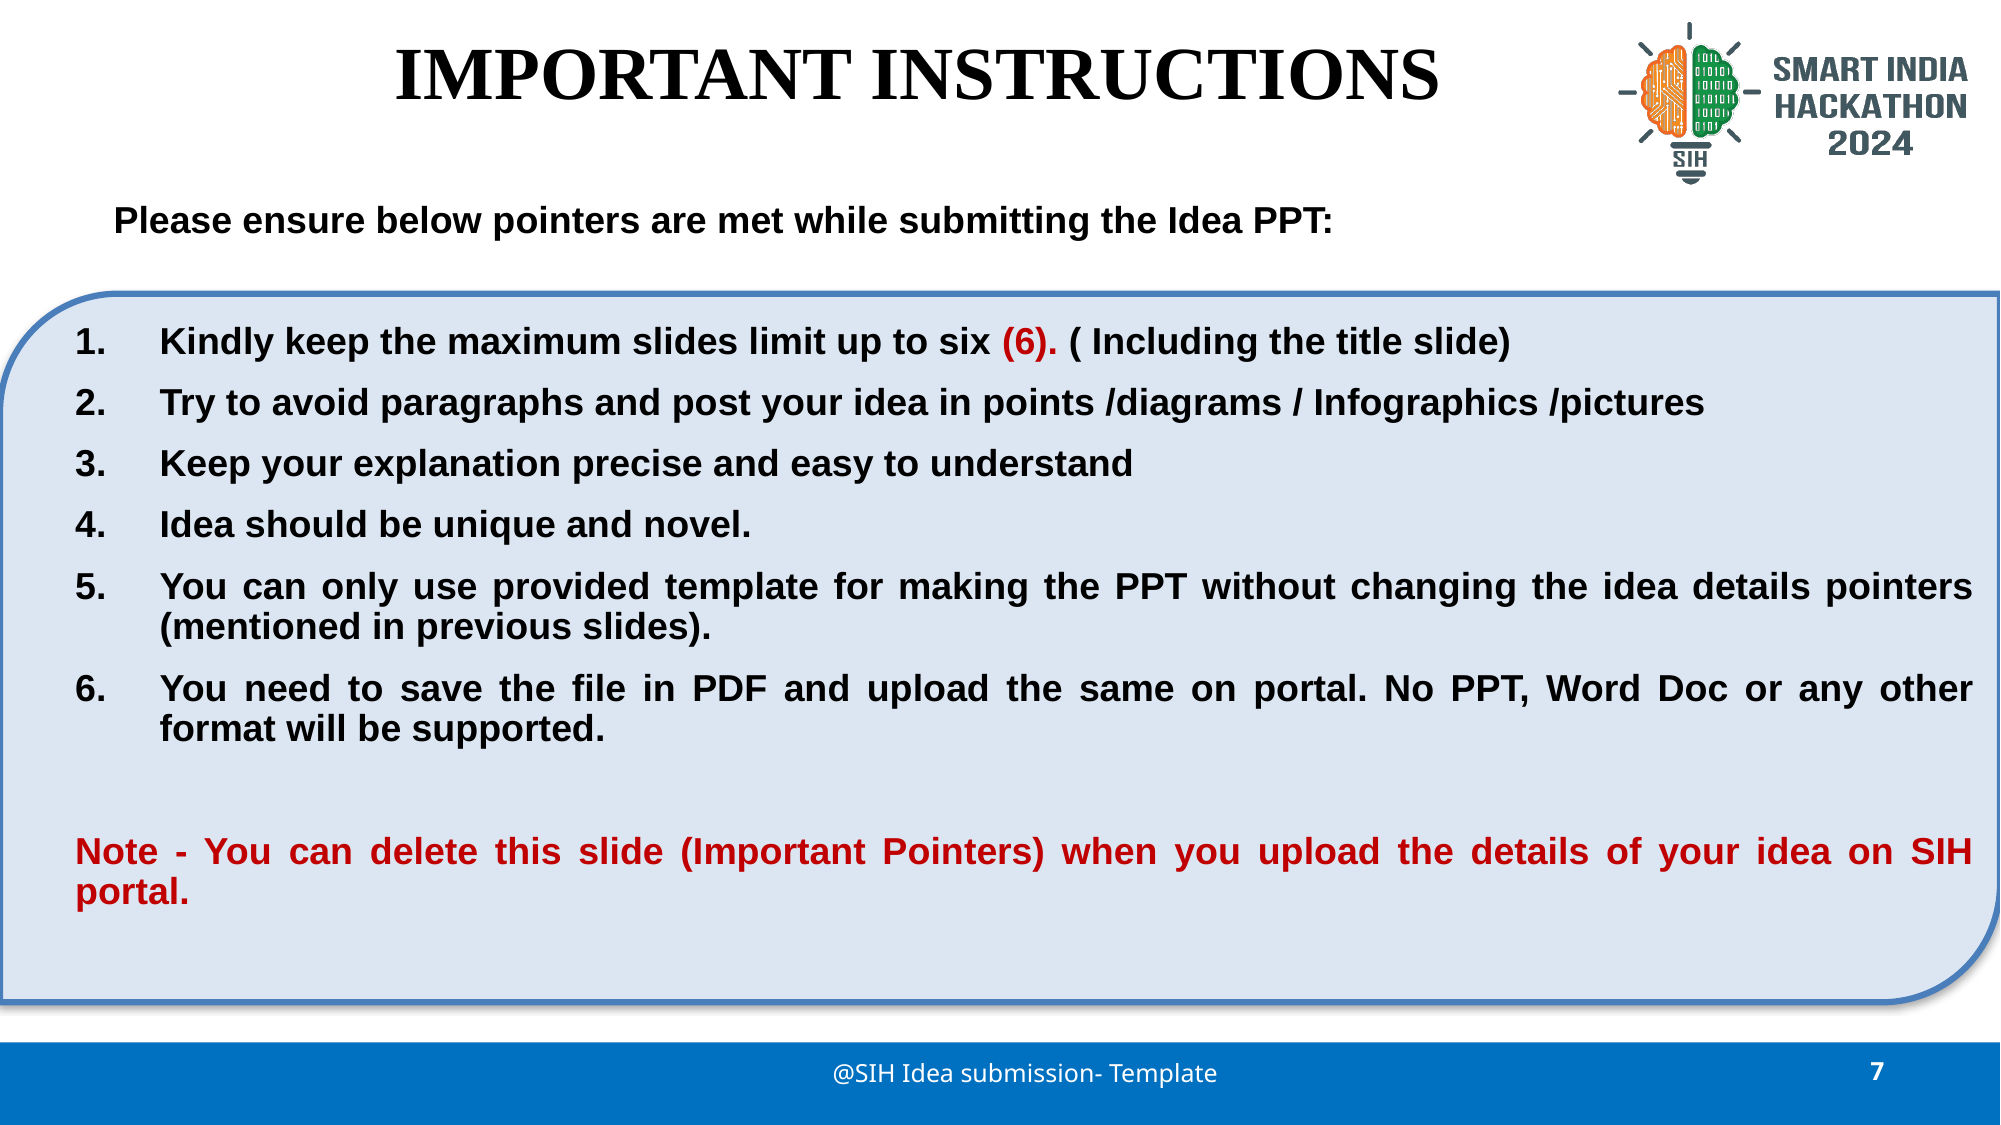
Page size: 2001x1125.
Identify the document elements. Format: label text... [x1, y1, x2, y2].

text_box Kindly keep the maximum slides limit up to six (6). ( Including the title slide) Try to avoid paragraphs and post your idea in points /diagrams / Infographics /pictures Keep your explanation precise and easy to understand Idea should be unique and novel. You can only use provided template for making the PPT without changing the idea details pointers (mentioned in previous slides). You need to save the file in PDF and upload the same on portal. No PPT, Word Doc or any other format will be supported. Note - You can delete this slide (Important Pointers) when you upload the details of your idea on SIH portal. [60, 314, 1991, 982]
picture [1608, 13, 1977, 202]
text_box IMPORTANT INSTRUCTIONS [228, 17, 1609, 123]
text_box [0, 1042, 2000, 1125]
text_box [0, 293, 2000, 1003]
footer @SIH Idea submission- Template [762, 1042, 1289, 1103]
text_box Please ensure below pointers are met while submitting the Idea PPT: [98, 193, 1667, 250]
slide_number <number> [1433, 1042, 1900, 1103]
